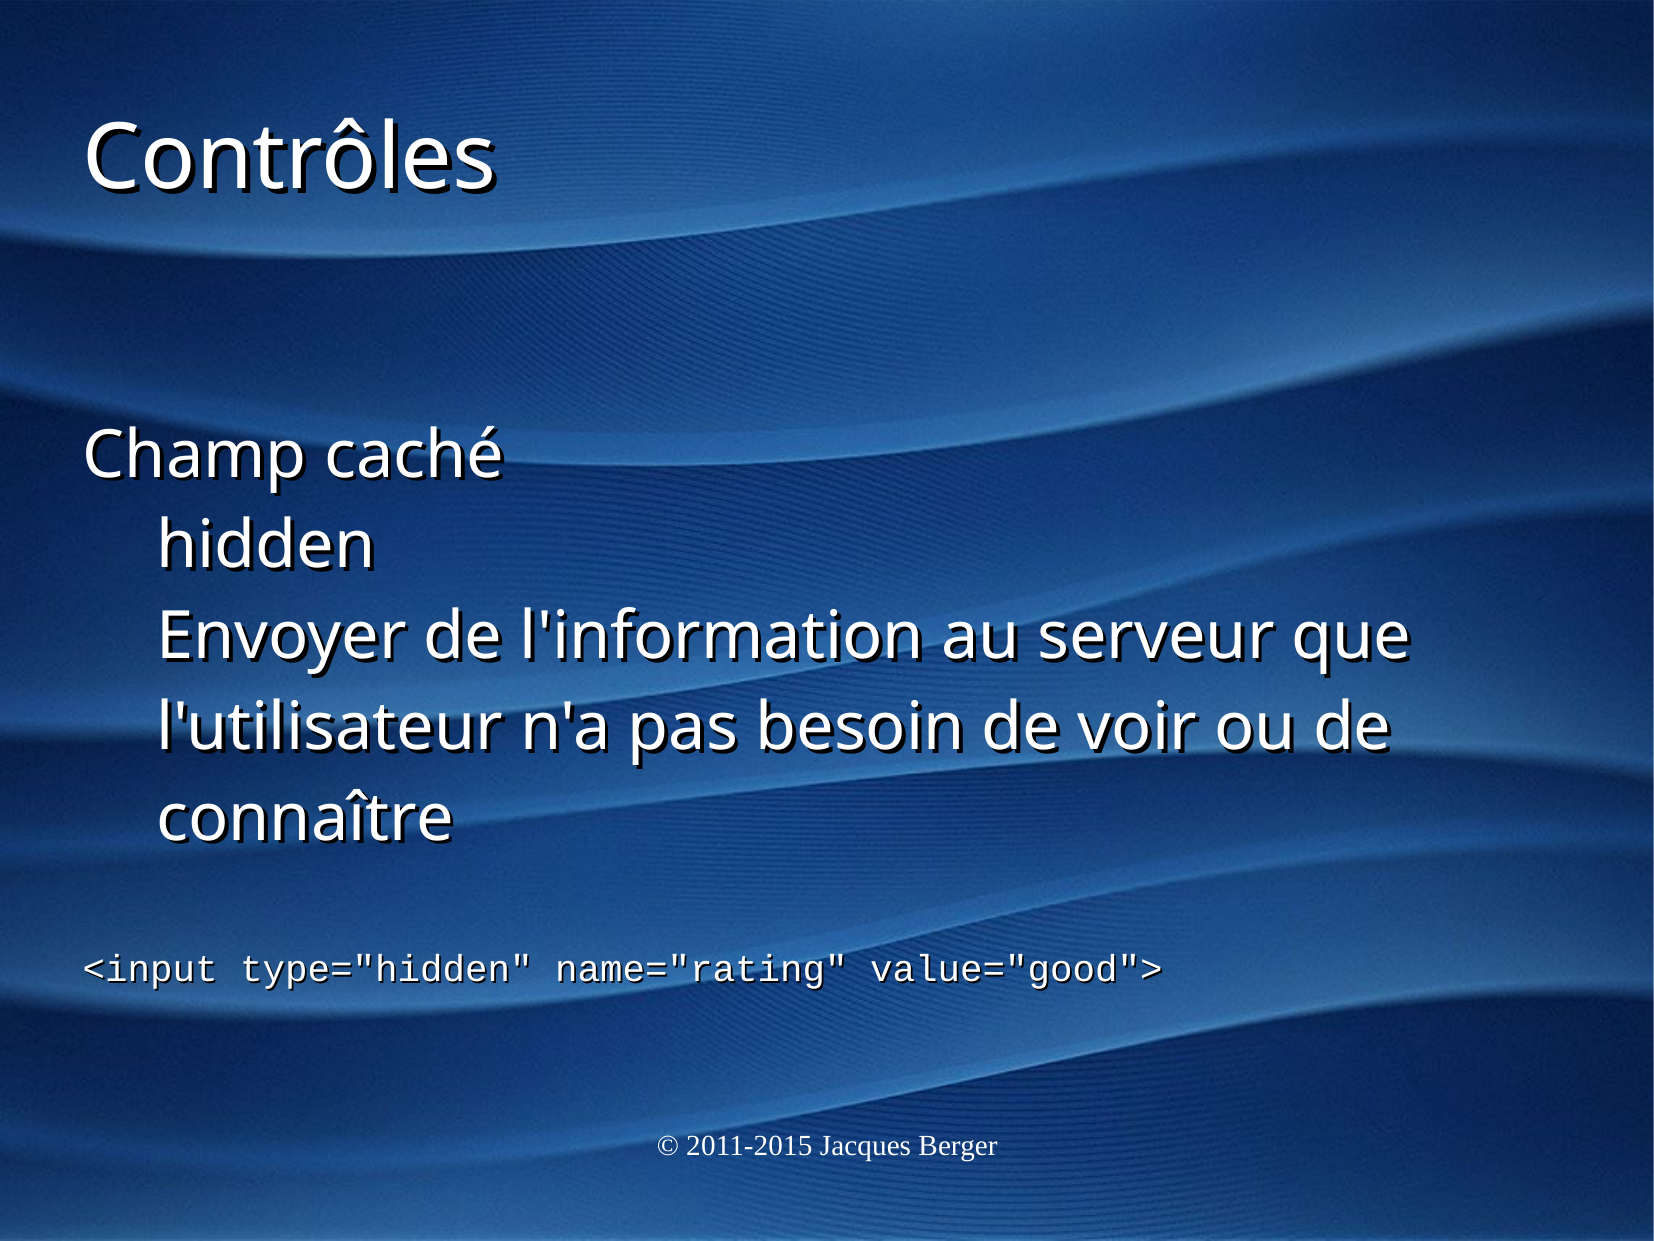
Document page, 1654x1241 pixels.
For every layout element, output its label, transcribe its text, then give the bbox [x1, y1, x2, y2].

picture [0, 0, 1654, 1241]
title Contrôles [82, 56, 1571, 250]
subtitle Champ caché hidden Envoyer de l'information au serveur que l'utilisateur n'a pas besoin de voir ou de connaître <input type="hidden" name="rating" value="good"> [82, 297, 1571, 1102]
